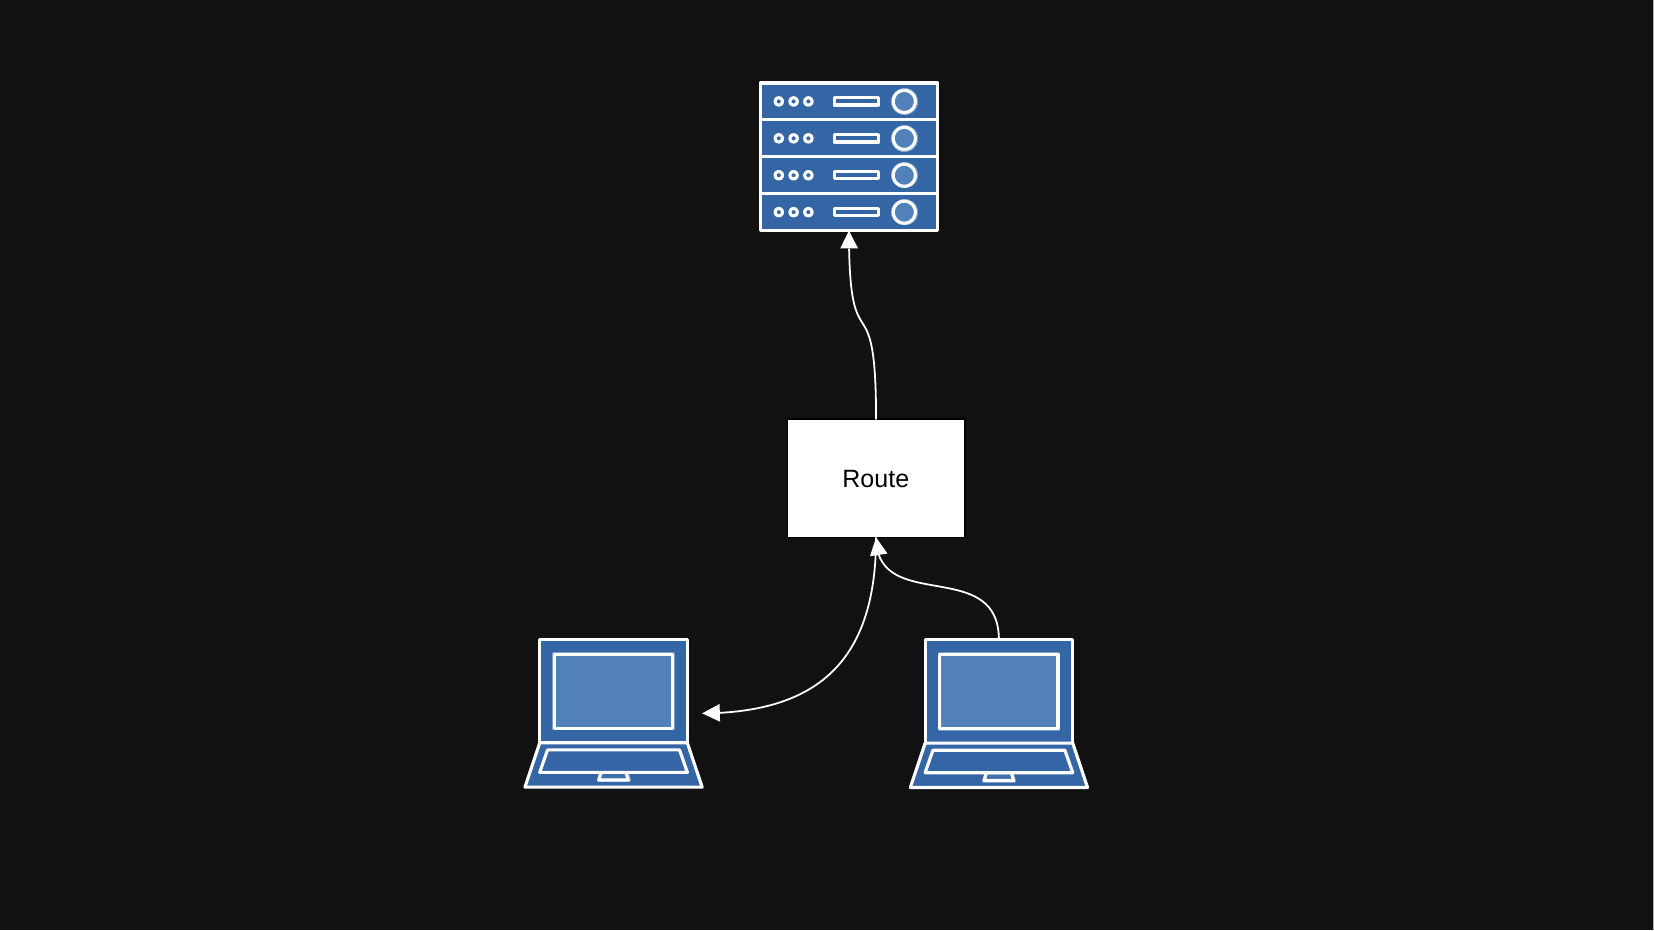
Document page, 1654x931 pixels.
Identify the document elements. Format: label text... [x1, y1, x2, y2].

text_box Route [787, 419, 965, 538]
text_box [524, 639, 703, 788]
text_box [910, 639, 1088, 788]
text_box [760, 82, 938, 231]
